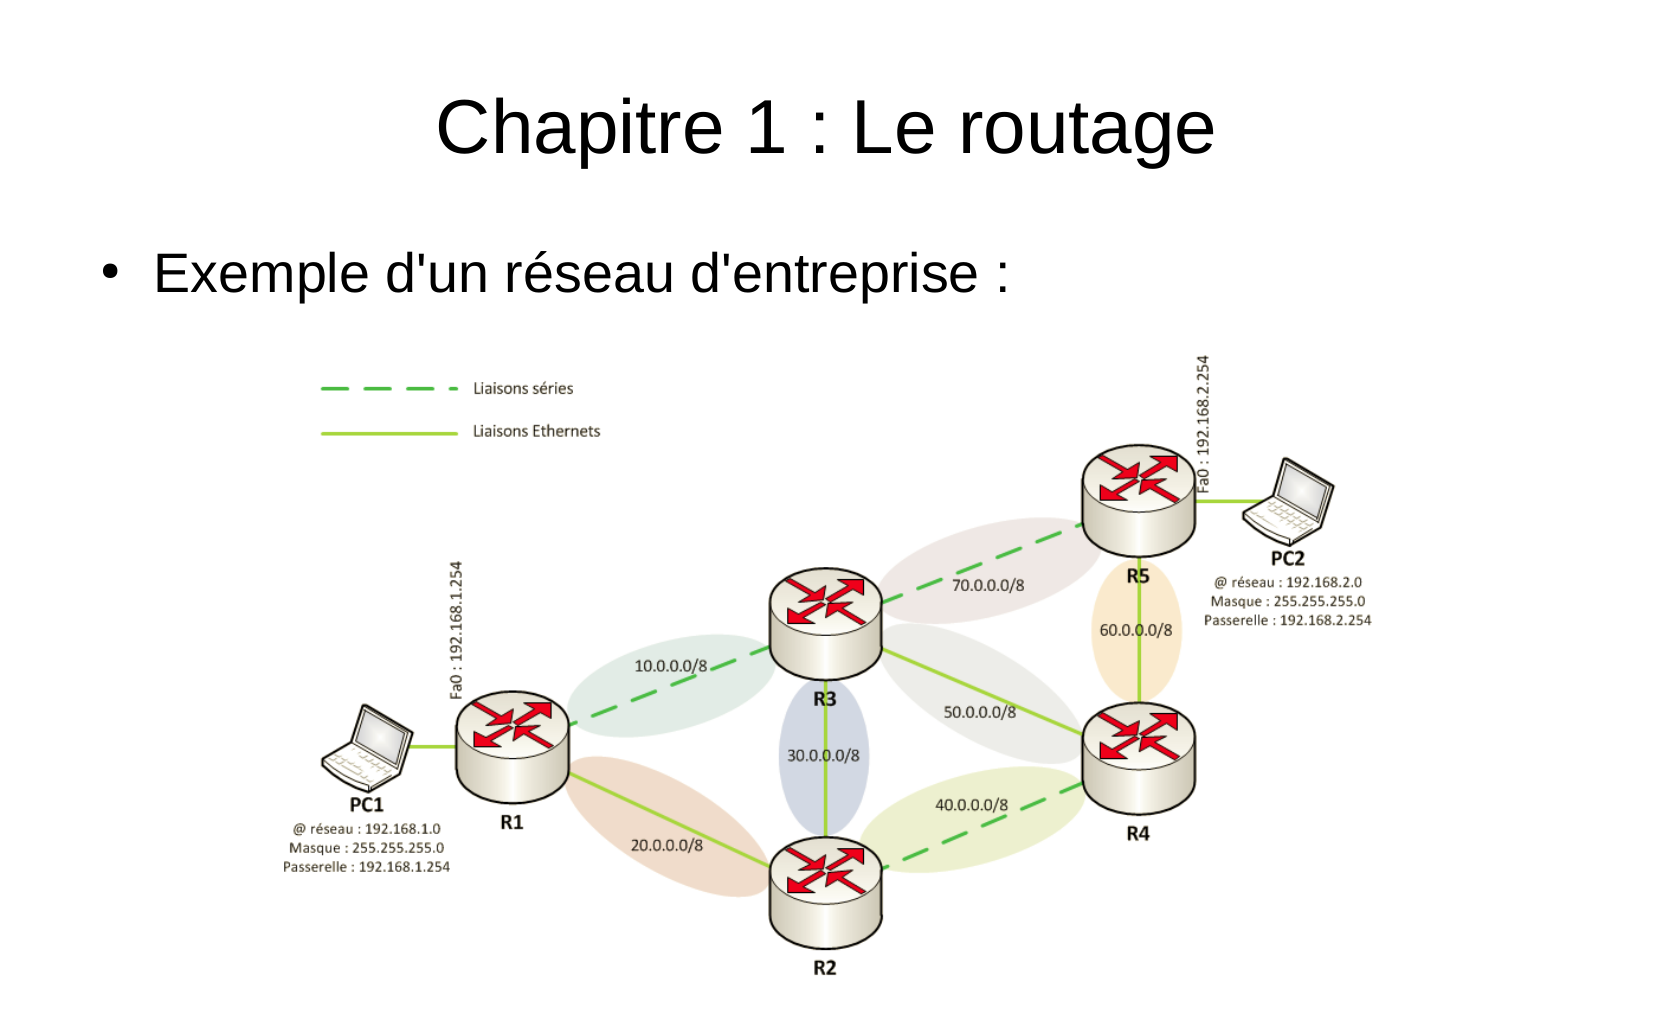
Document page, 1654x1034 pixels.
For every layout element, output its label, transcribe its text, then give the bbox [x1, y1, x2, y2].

picture [283, 355, 1372, 981]
list Exemple d'un réseau d'entreprise : [82, 241, 1571, 842]
title Chapitre 1 : Le routage [82, 41, 1571, 214]
